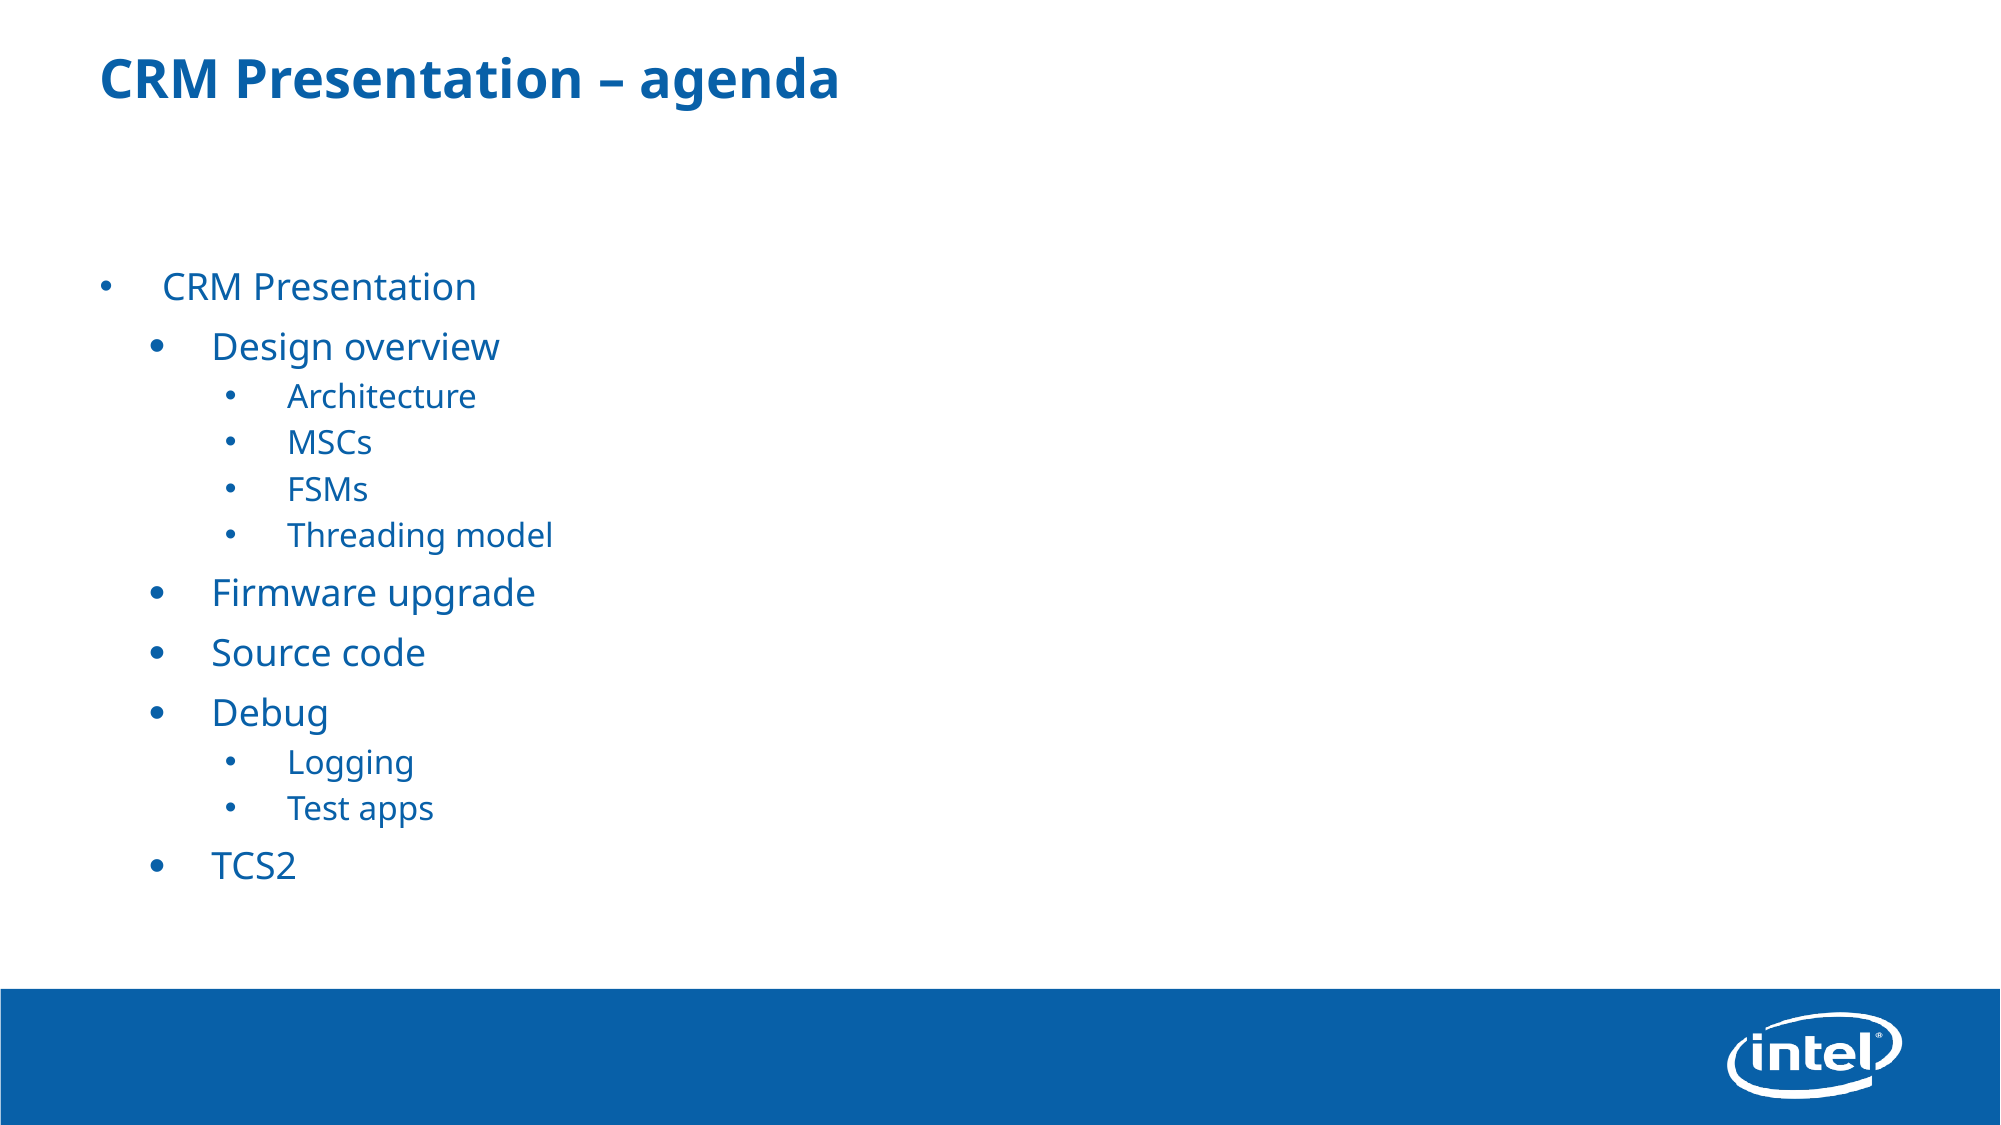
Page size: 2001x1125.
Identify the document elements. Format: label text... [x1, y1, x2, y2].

list CRM Presentation Design overview Architecture MSCs FSMs Threading model Firmware upgrade Source code Debug Logging Test apps TCS2 [99, 263, 1900, 1013]
title CRM Presentation – agenda [99, 44, 1902, 191]
picture [1725, 1011, 1904, 1101]
